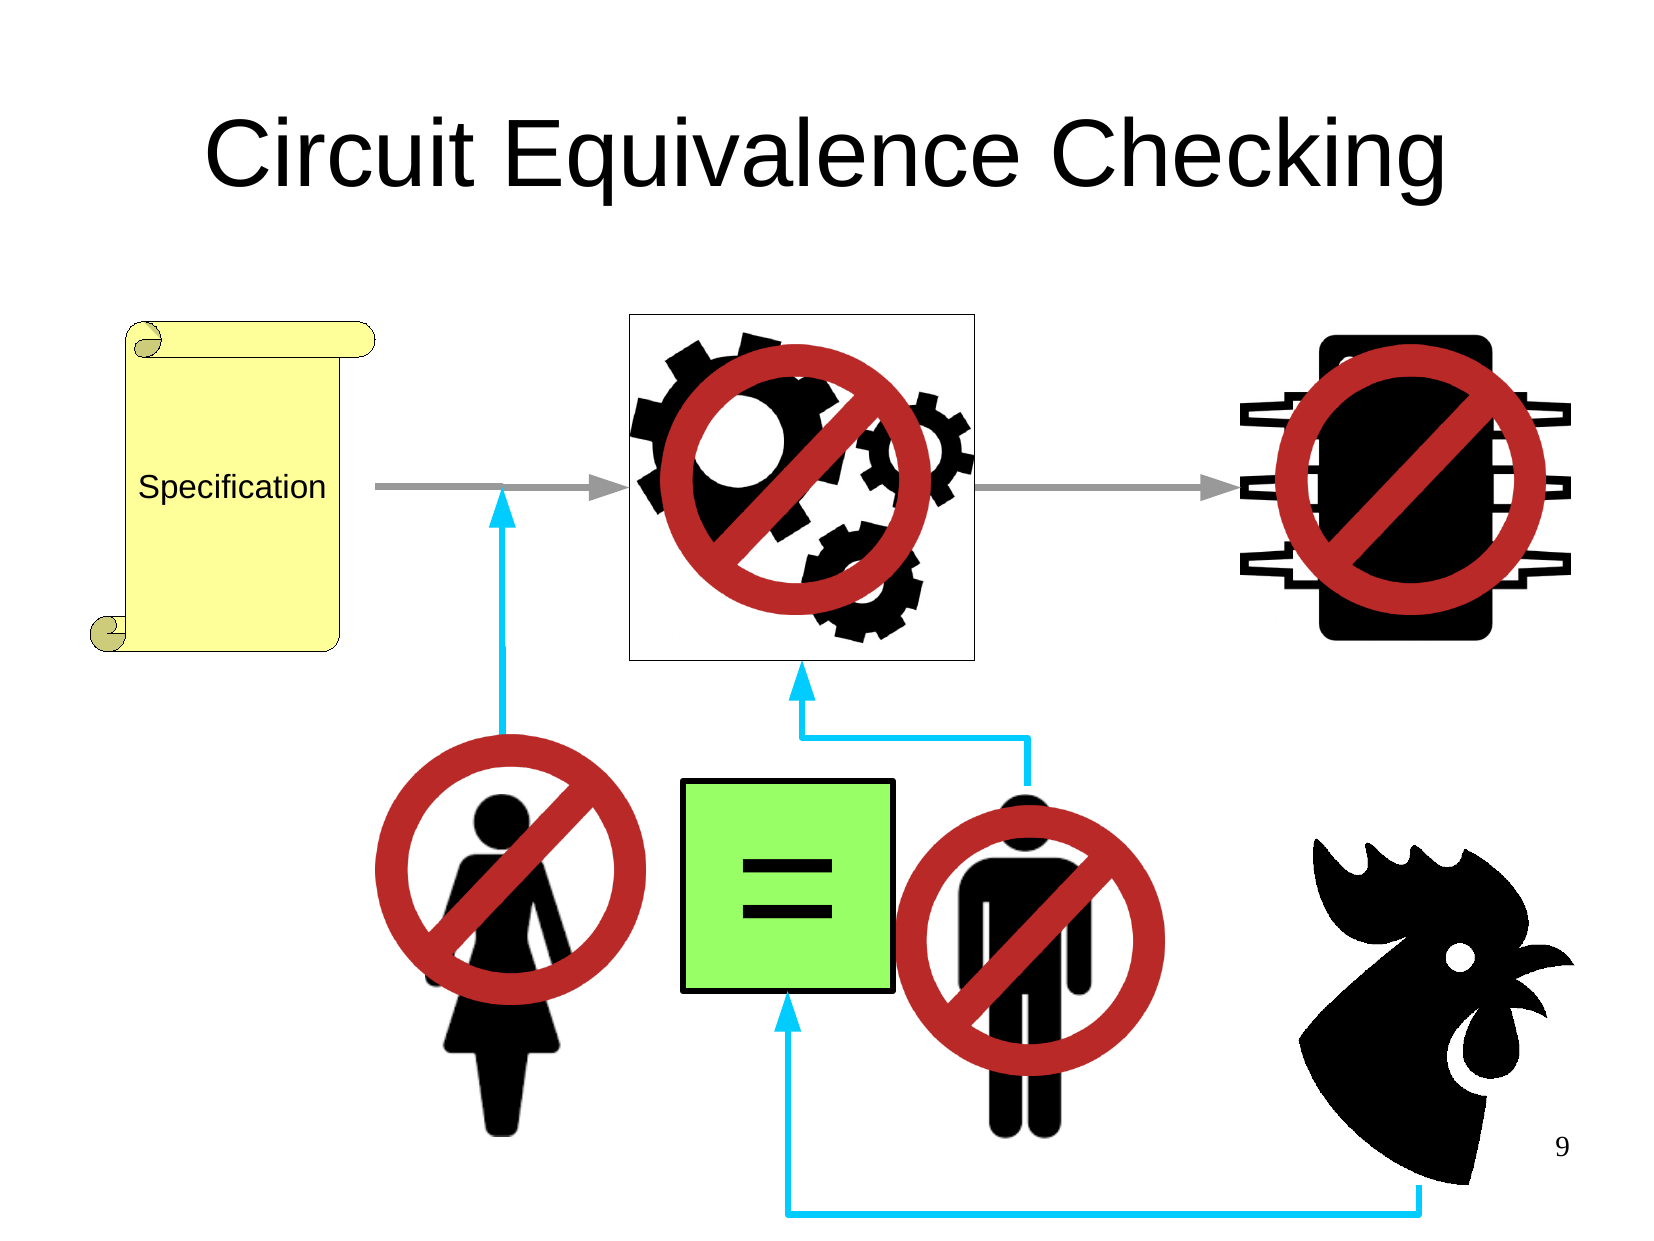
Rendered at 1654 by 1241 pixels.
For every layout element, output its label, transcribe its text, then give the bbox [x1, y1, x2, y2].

text_box Specification [112, 321, 340, 652]
picture [1240, 322, 1571, 653]
picture [375, 734, 646, 1137]
title Circuit Equivalence Checking [82, 49, 1571, 257]
picture [1245, 836, 1594, 1186]
picture [629, 314, 975, 661]
text_box Specification [147, 321, 376, 358]
picture [850, 794, 1201, 1145]
text_box = [682, 780, 893, 991]
